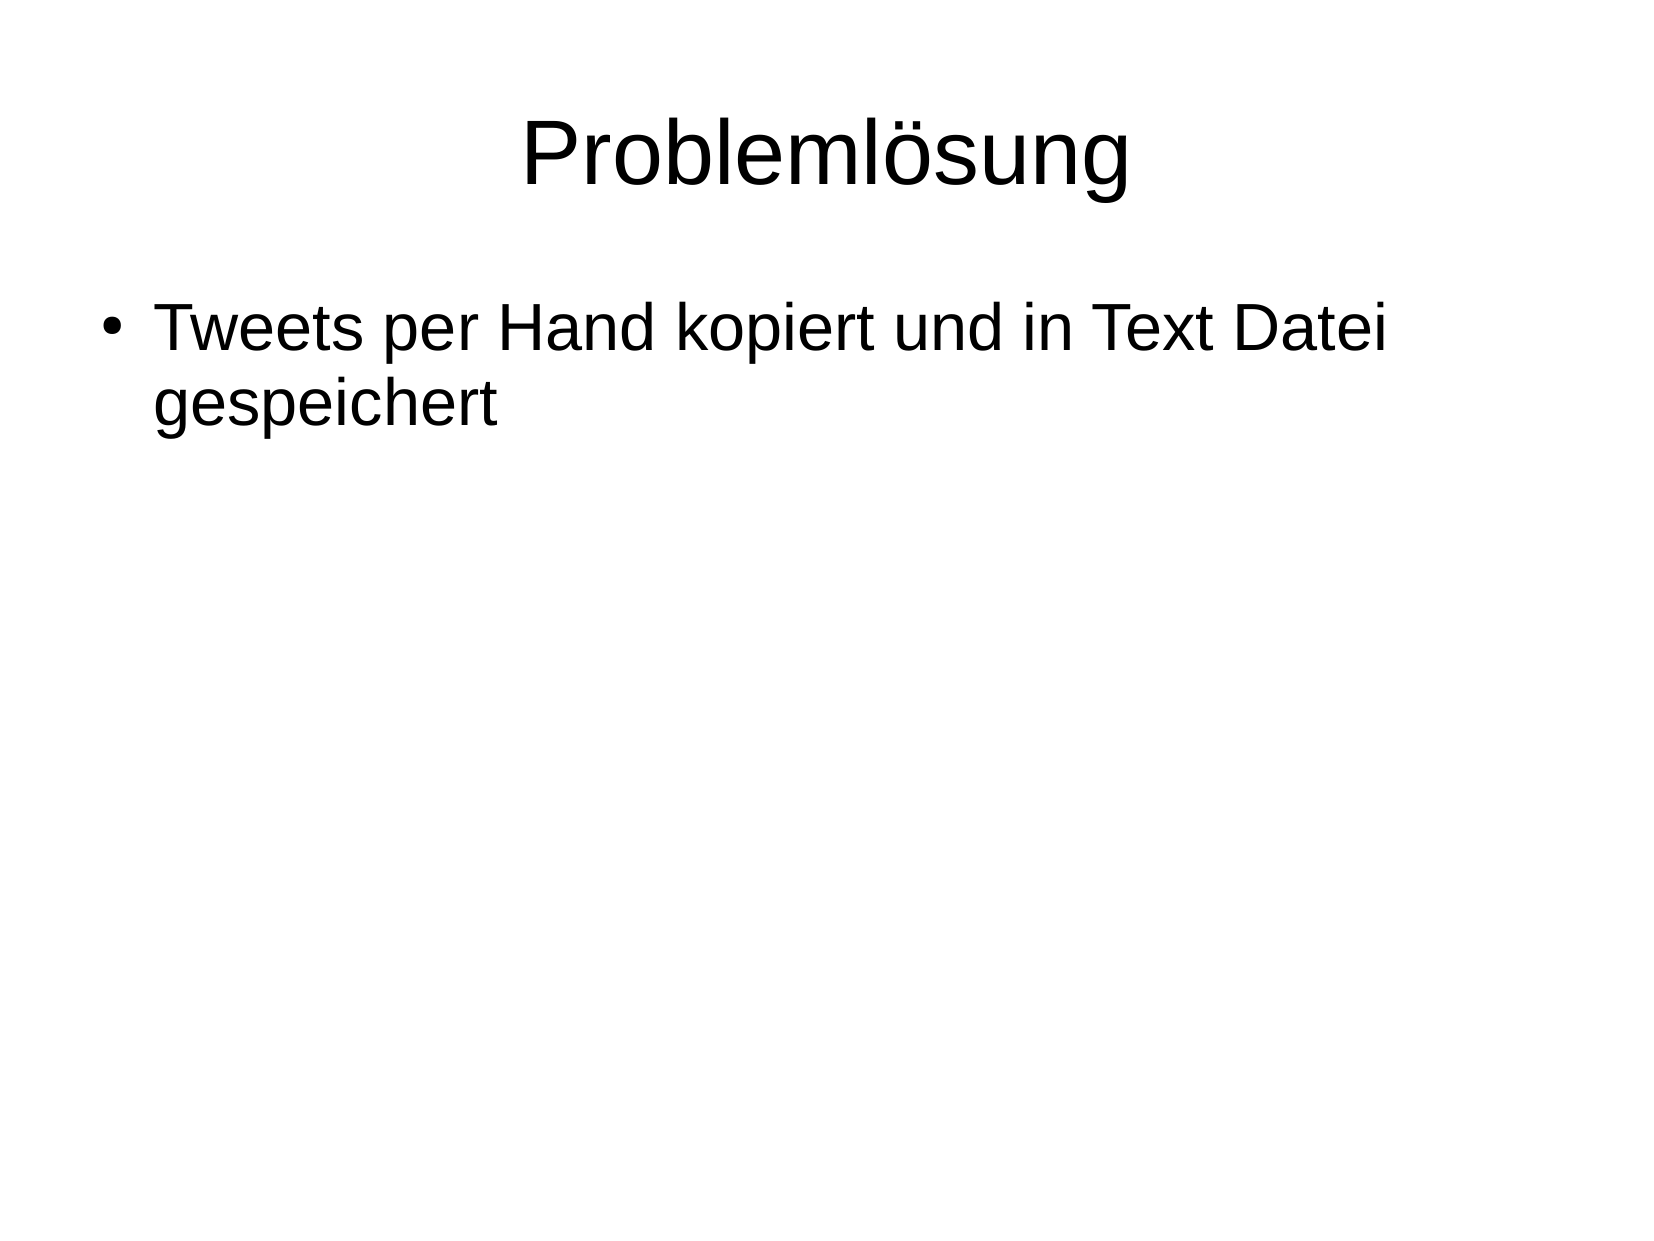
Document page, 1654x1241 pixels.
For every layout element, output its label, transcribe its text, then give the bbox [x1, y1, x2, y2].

title Problemlösung [82, 49, 1571, 257]
list Tweets per Hand kopiert und in Text Datei gespeichert [82, 290, 1571, 1109]
